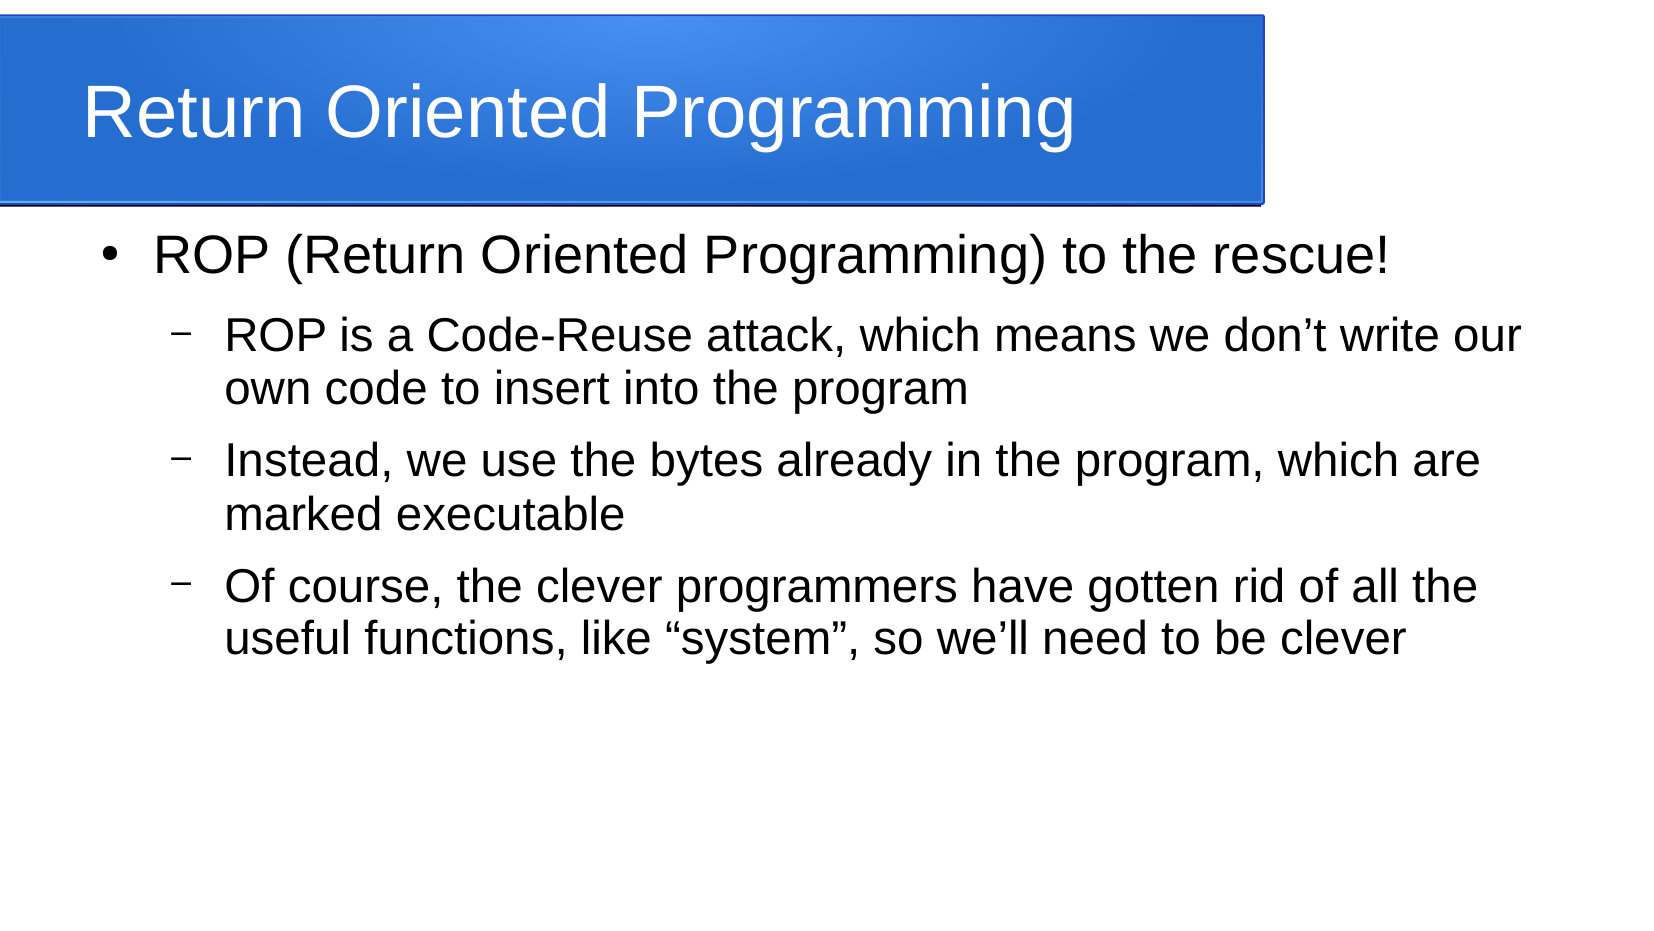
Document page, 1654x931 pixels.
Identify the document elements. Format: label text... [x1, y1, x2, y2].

title Return Oriented Programming [82, 35, 1235, 189]
list ROP (Return Oriented Programming) to the rescue! ROP is a Code-Reuse attack, which means we don’t write our own code to insert into the program Instead, we use the bytes already in the program, which are marked executable Of course, the clever programmers have gotten rid of all the useful functions, like “system”, so we’ll need to be clever [82, 224, 1571, 764]
